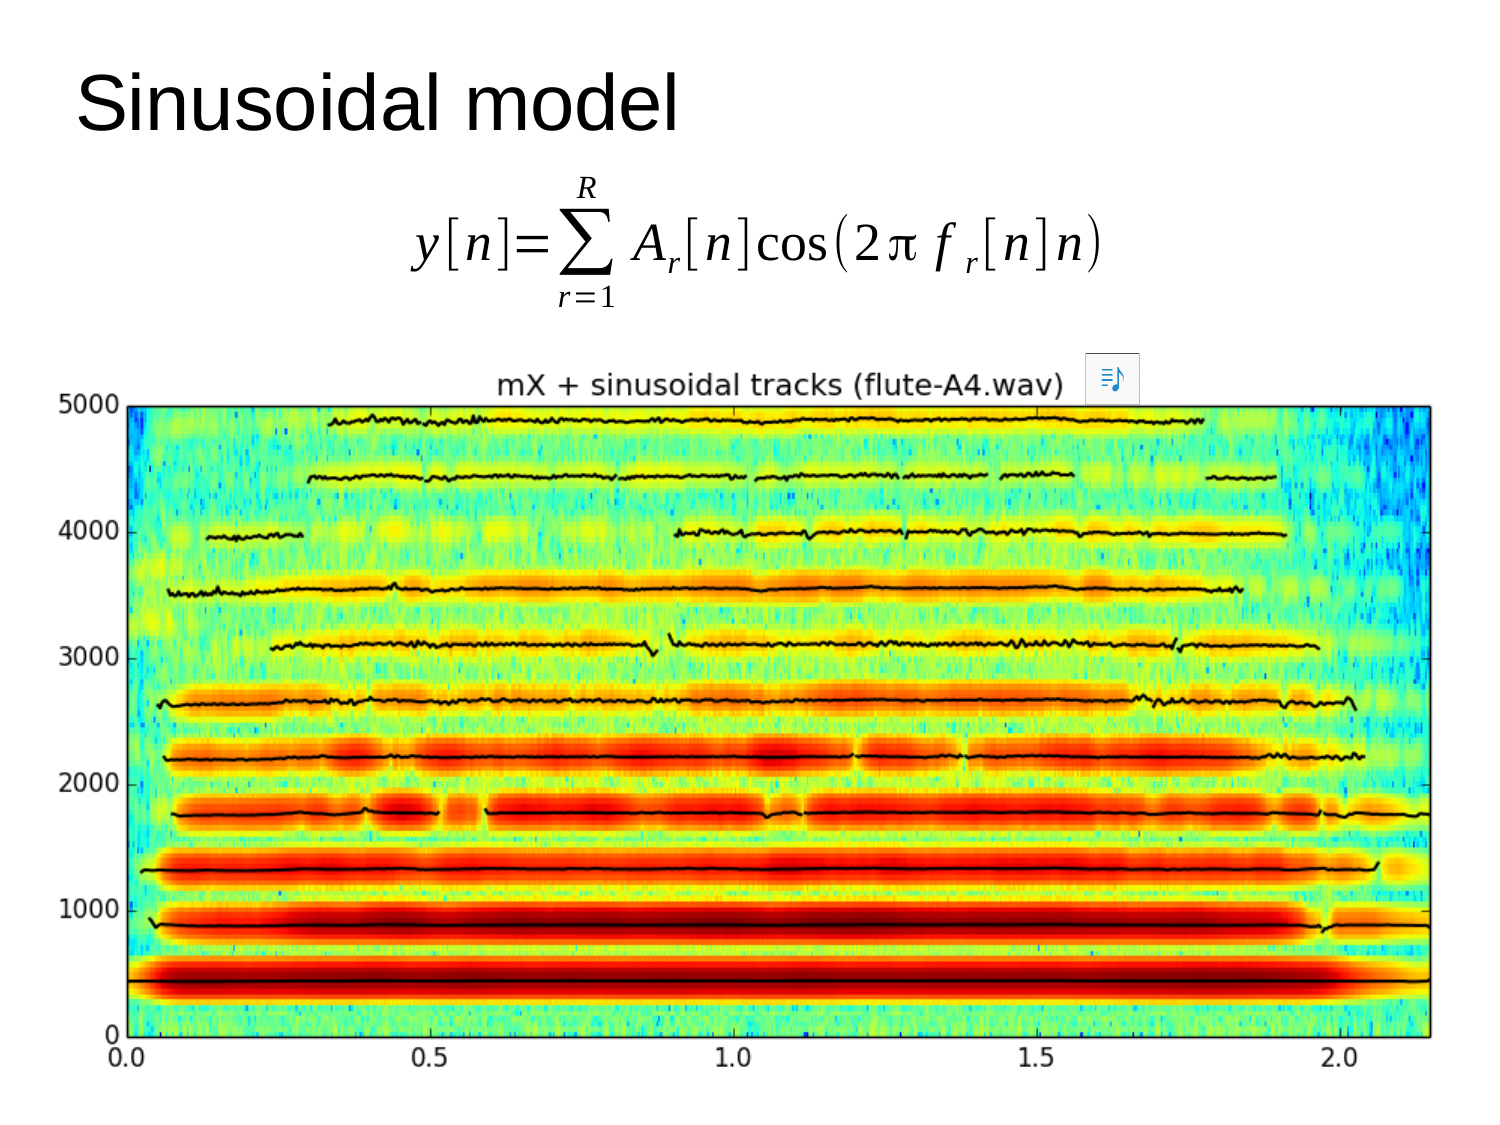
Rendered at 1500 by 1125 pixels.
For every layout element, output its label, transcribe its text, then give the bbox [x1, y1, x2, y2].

title Sinusoidal model [75, 9, 1425, 198]
chart [402, 169, 1111, 315]
text_box [1085, 352, 1141, 405]
picture [31, 346, 1457, 1097]
